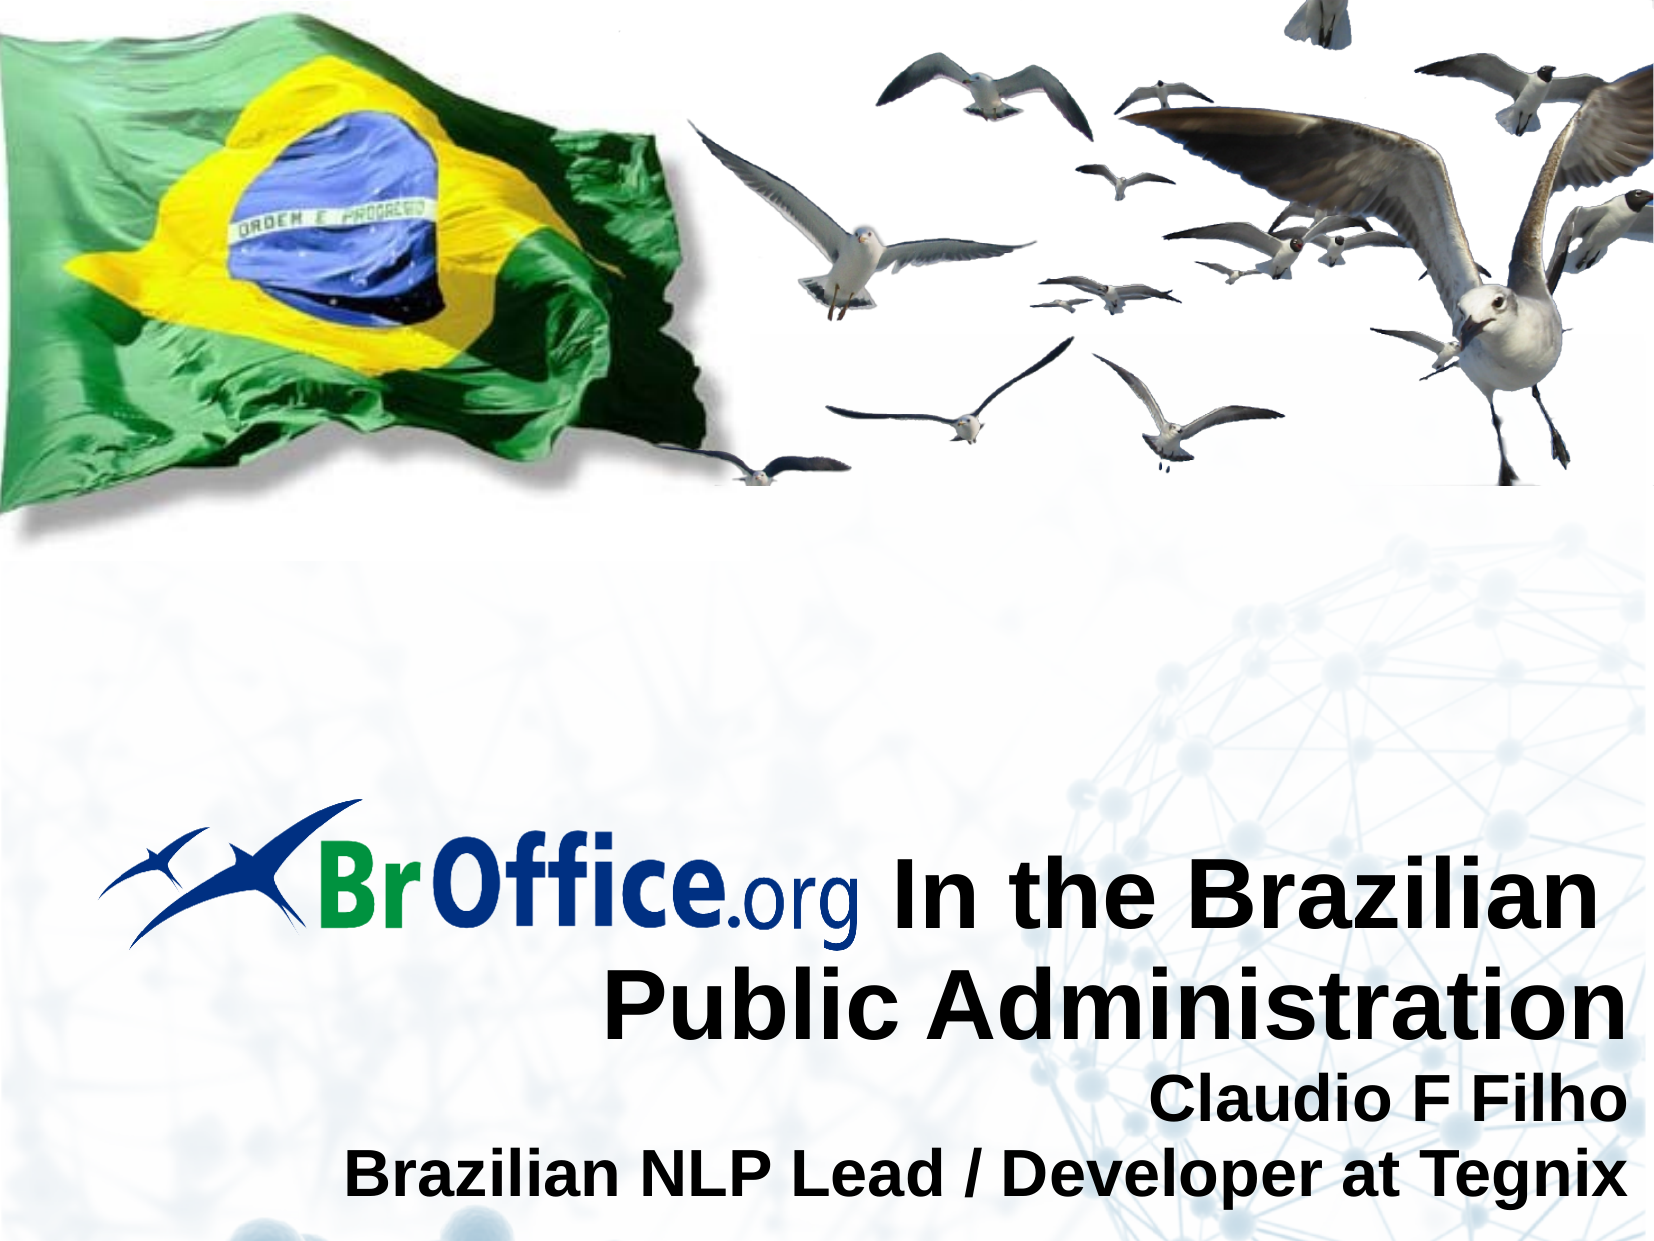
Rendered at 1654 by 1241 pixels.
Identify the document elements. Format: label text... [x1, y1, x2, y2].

picture [0, 0, 1654, 1241]
text_box In the Brazilian Public Administration Claudio F Filho Brazilian NLP Lead / Developer at Tegnix [29, 837, 1630, 1211]
